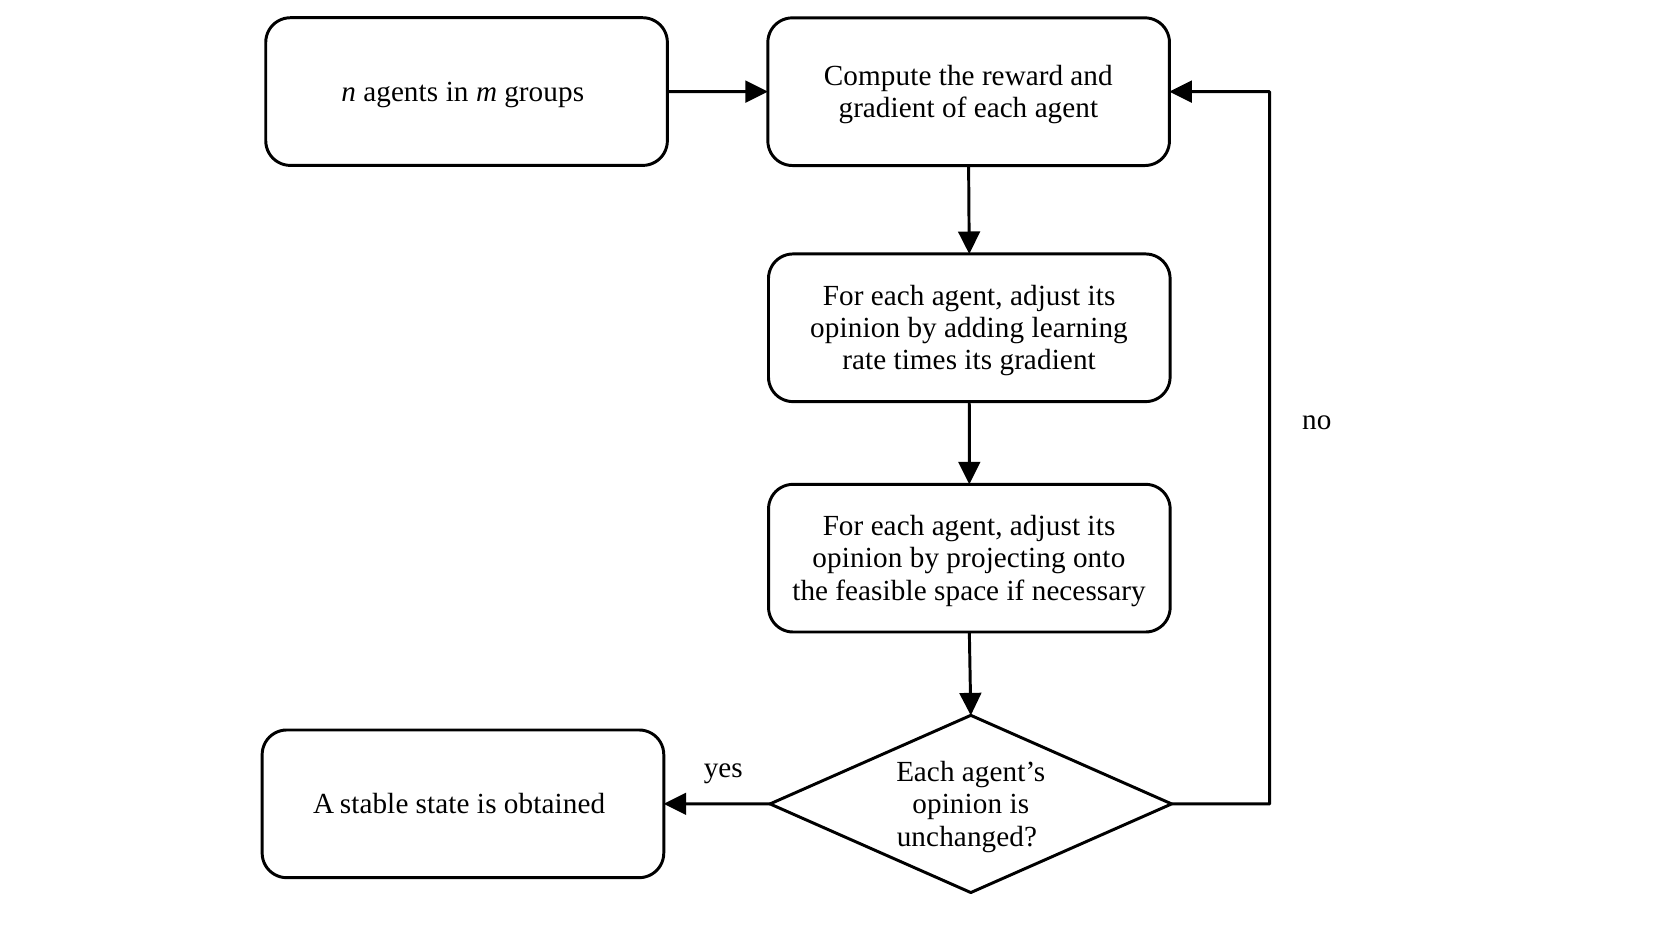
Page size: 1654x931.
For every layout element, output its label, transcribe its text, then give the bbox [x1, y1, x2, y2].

text_box yes [679, 744, 768, 792]
text_box Compute the reward and gradient of each agent [767, 17, 1170, 166]
text_box Each agent’s opinion is unchanged? [771, 715, 1171, 893]
text_box n agents in m groups [265, 17, 668, 166]
text_box A stable state is obtained [262, 729, 664, 878]
text_box For each agent, adjust its opinion by adding learning rate times its gradient [768, 253, 1171, 402]
text_box no [1275, 395, 1359, 443]
text_box For each agent, adjust its opinion by projecting onto the feasible space if necessary [768, 484, 1171, 633]
